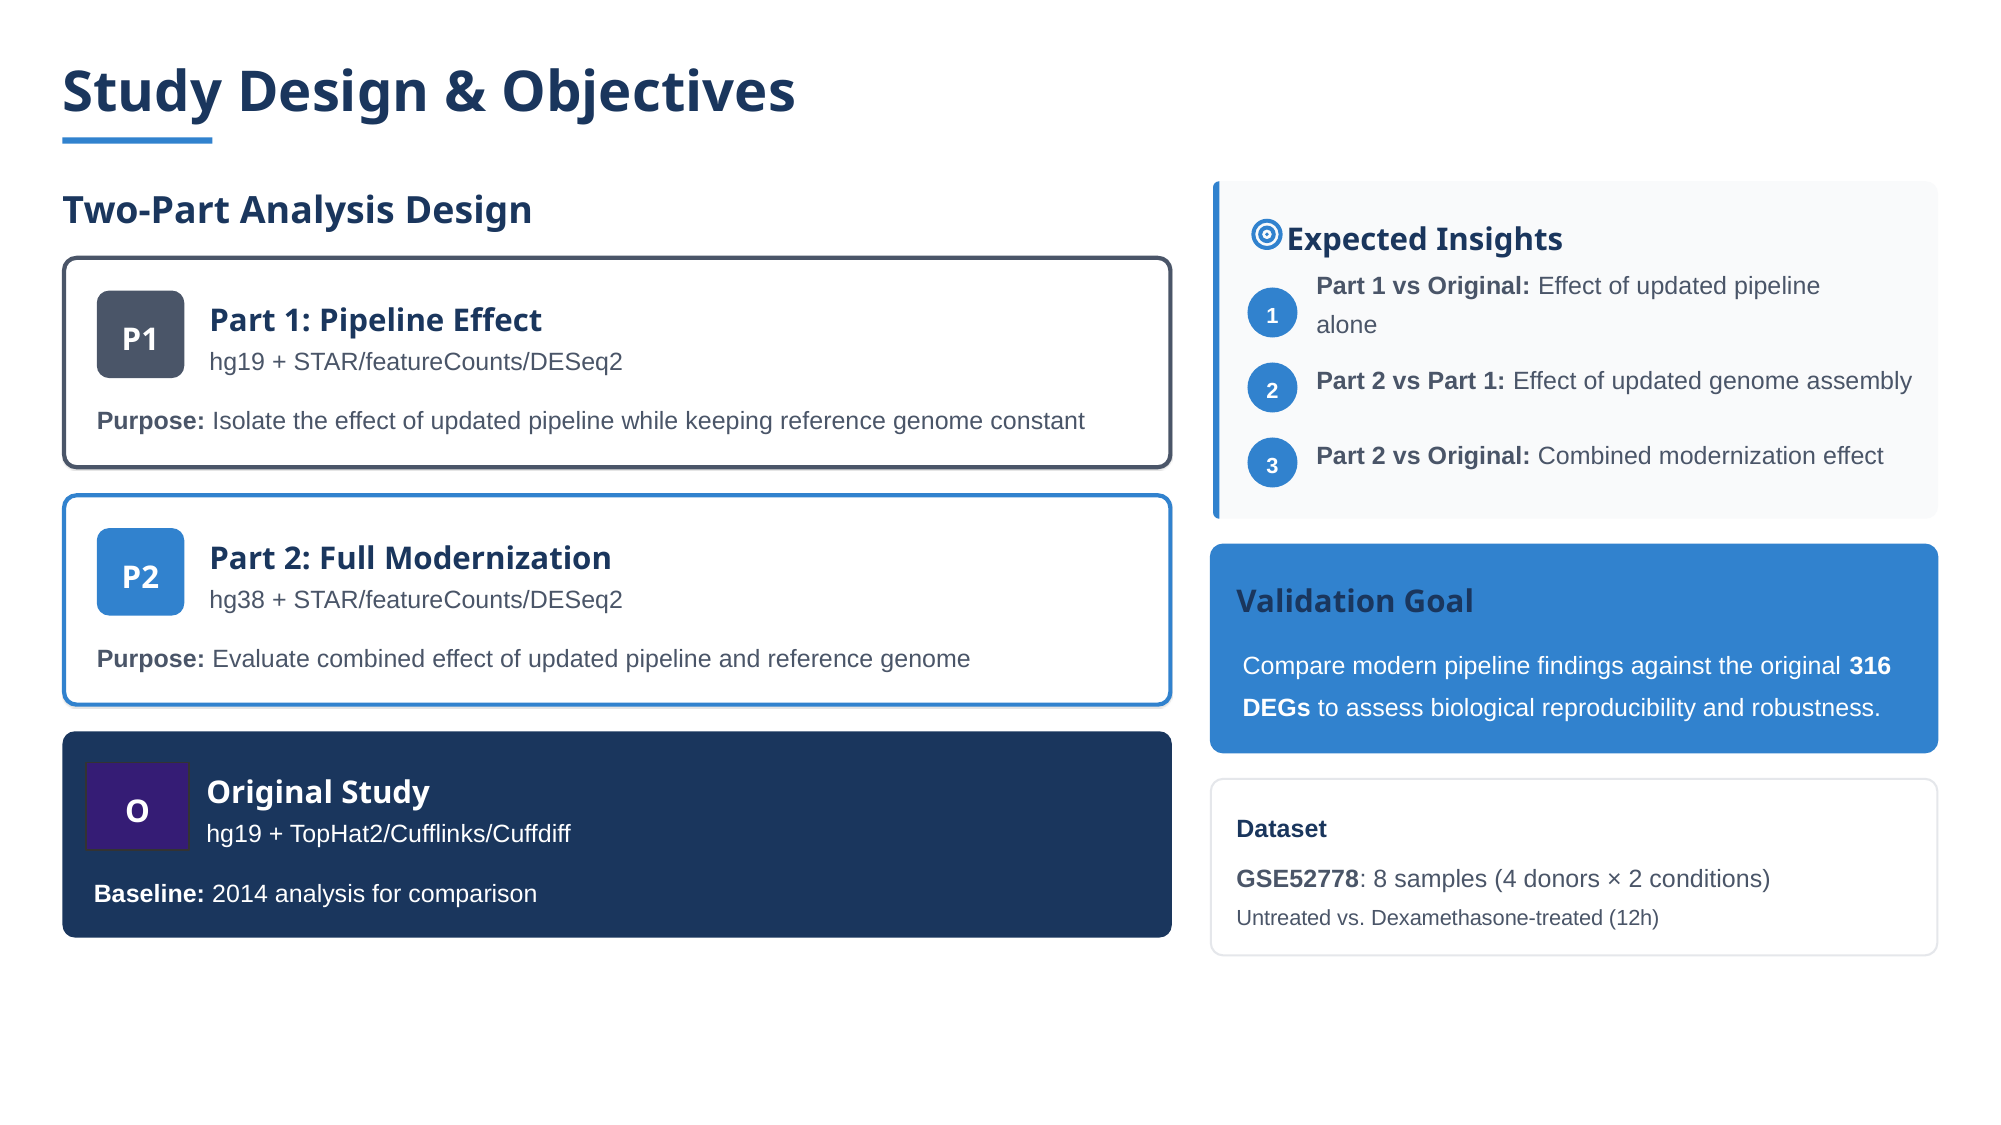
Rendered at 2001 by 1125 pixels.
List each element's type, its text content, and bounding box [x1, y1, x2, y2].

text_box [62, 731, 1172, 938]
text_box hg19 + TopHat2/Cufflinks/Cuffdiff [206, 809, 604, 847]
text_box [64, 495, 1171, 705]
text_box GSE52778: 8 samples (4 donors × 2 conditions) [1236, 854, 1924, 893]
text_box [1210, 544, 1938, 753]
text_box Untreated vs. Dexamethasone-treated (12h) [1236, 898, 1923, 930]
text_box [62, 137, 213, 144]
text_box Part 1 vs Original: Effect of updated pipeline alone [1316, 281, 1889, 319]
text_box 1 [1241, 287, 1303, 338]
text_box P2 [88, 528, 193, 616]
text_box hg38 + STAR/featureCounts/DESeq2 [209, 575, 632, 613]
text_box O [85, 762, 189, 850]
text_box hg19 + STAR/featureCounts/DESeq2 [209, 337, 632, 375]
text_box Two-Part Analysis Design [62, 181, 1191, 232]
text_box [1210, 778, 1938, 956]
text_box Purpose: Isolate the effect of updated pipeline while keeping reference genome constant [96, 396, 1150, 435]
text_box Part 2: Full Modernization [209, 531, 635, 575]
text_box [64, 257, 1171, 468]
text_box Part 1: Pipeline Effect [209, 293, 635, 338]
text_box Compare modern pipeline findings against the original 316 DEGs to assess biological reproducibility and robustness. [1242, 638, 1918, 721]
text_box 2 [1241, 362, 1303, 413]
text_box Part 2 vs Part 1: Effect of updated genome assembly [1316, 356, 1918, 394]
text_box Part 2 vs Original: Combined modernization effect [1316, 431, 1887, 469]
text_box Study Design & Objectives [62, 62, 1966, 125]
text_box Dataset [1236, 804, 1924, 843]
text_box P1 [88, 290, 193, 379]
text_box Baseline: 2014 analysis for comparison [93, 868, 1154, 907]
text_box Original Study [206, 765, 607, 810]
text_box [1213, 181, 1939, 519]
text_box Expected Insights [1286, 212, 1923, 257]
text_box Validation Goal [1236, 573, 1876, 618]
text_box Purpose: Evaluate combined effect of updated pipeline and reference genome [96, 634, 1150, 672]
text_box 3 [1241, 437, 1303, 488]
